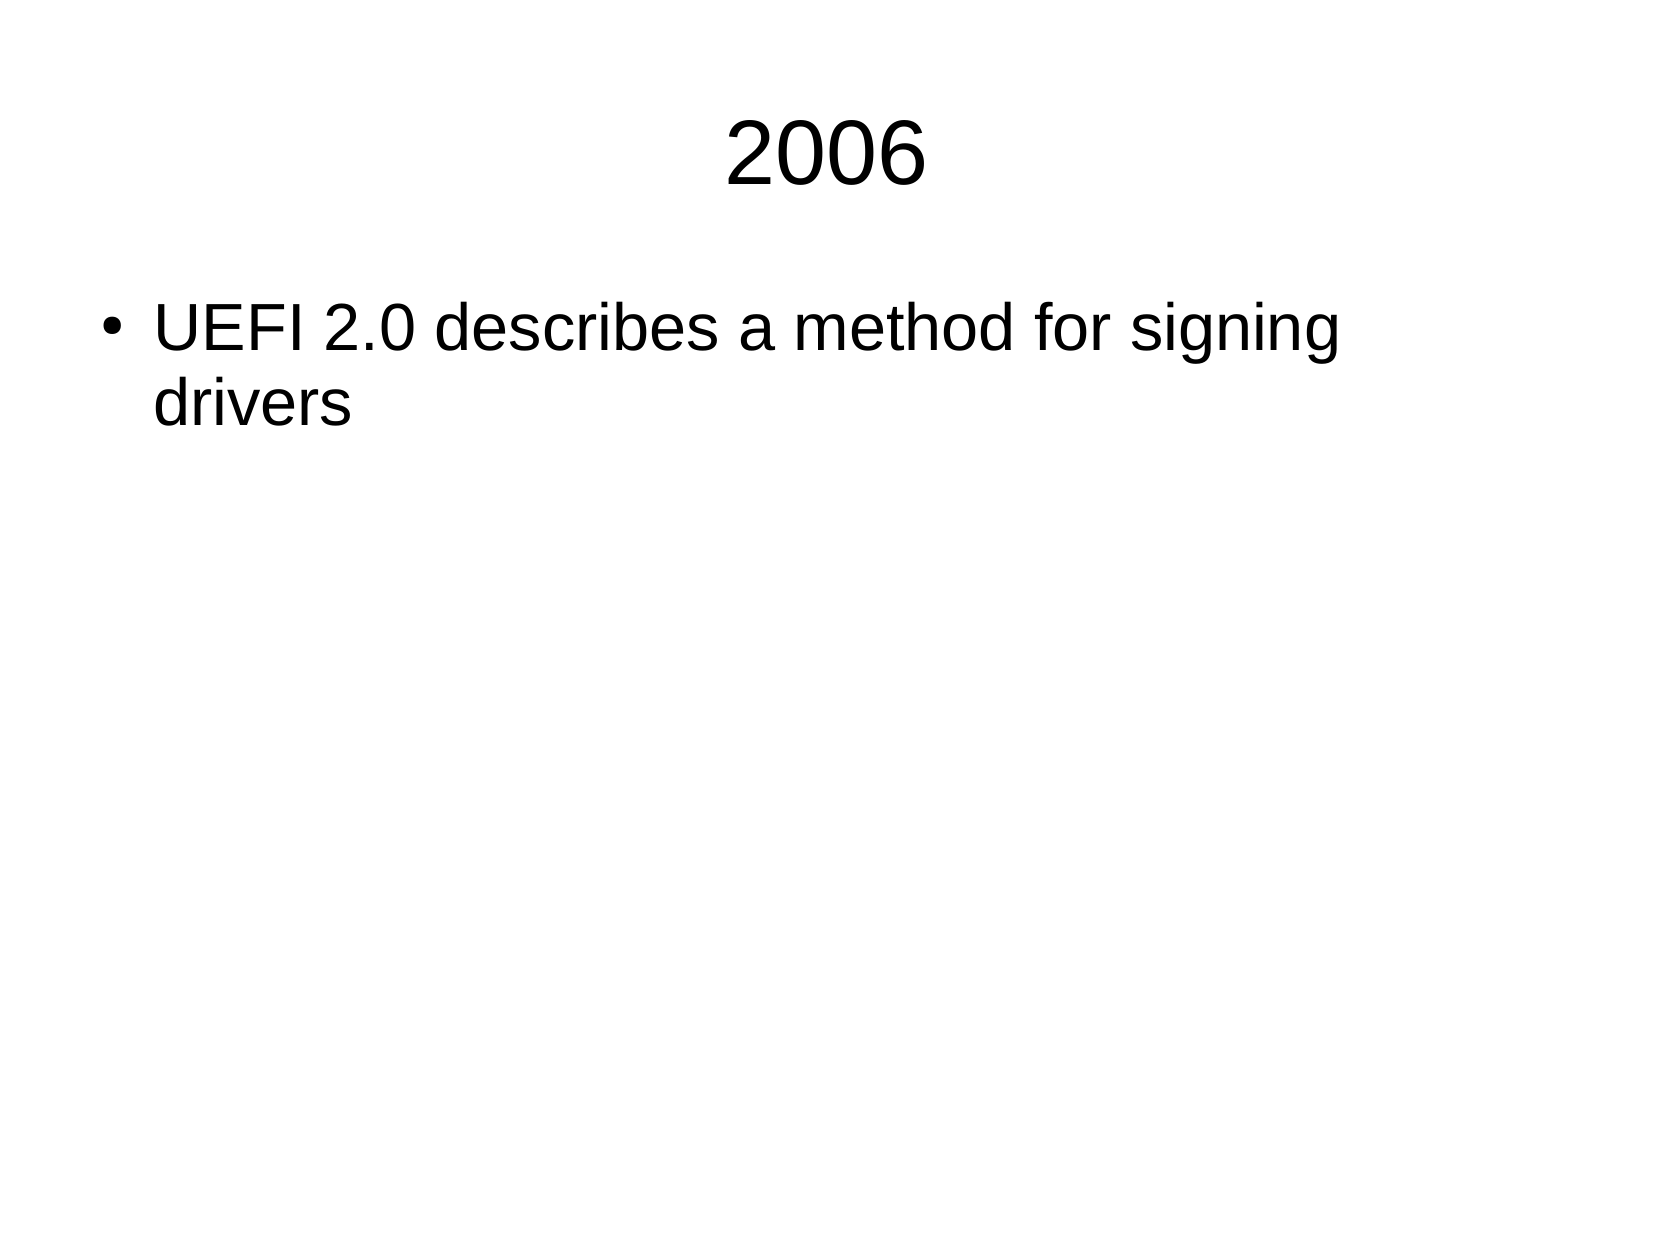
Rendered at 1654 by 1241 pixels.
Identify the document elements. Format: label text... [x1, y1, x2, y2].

list UEFI 2.0 describes a method for signing drivers [82, 290, 1538, 1010]
title 2006 [82, 49, 1571, 257]
